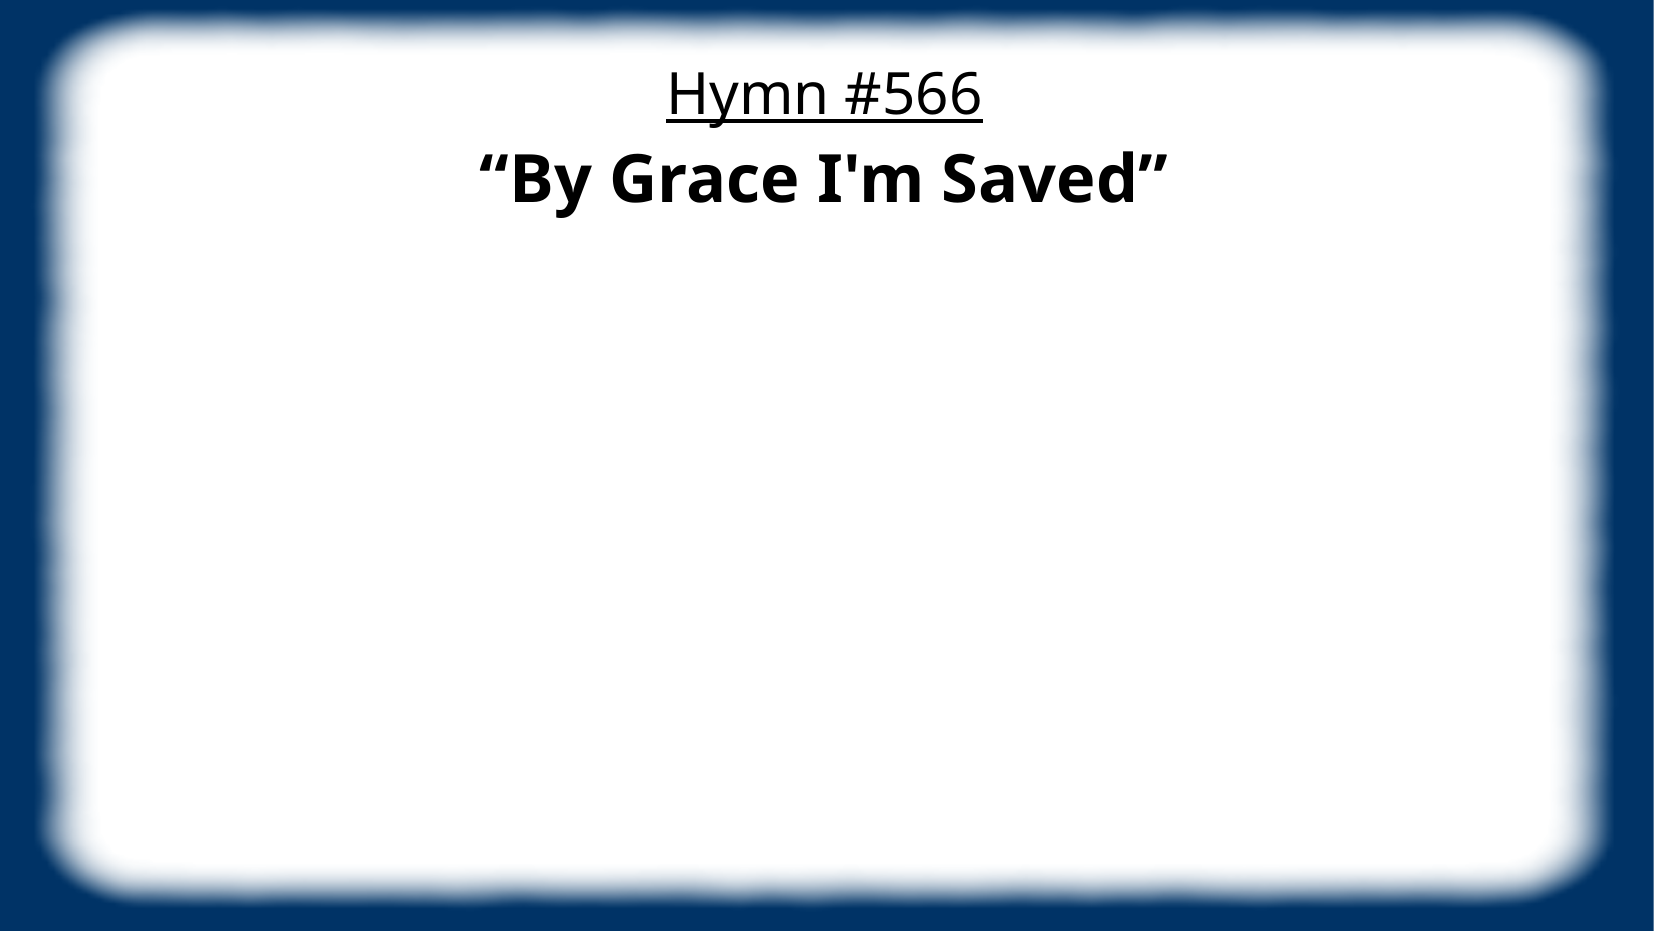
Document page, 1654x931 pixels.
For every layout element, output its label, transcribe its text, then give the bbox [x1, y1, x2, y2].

text_box Hymn #566 “By Grace I'm Saved” [96, 45, 1552, 226]
picture [0, 0, 1654, 931]
